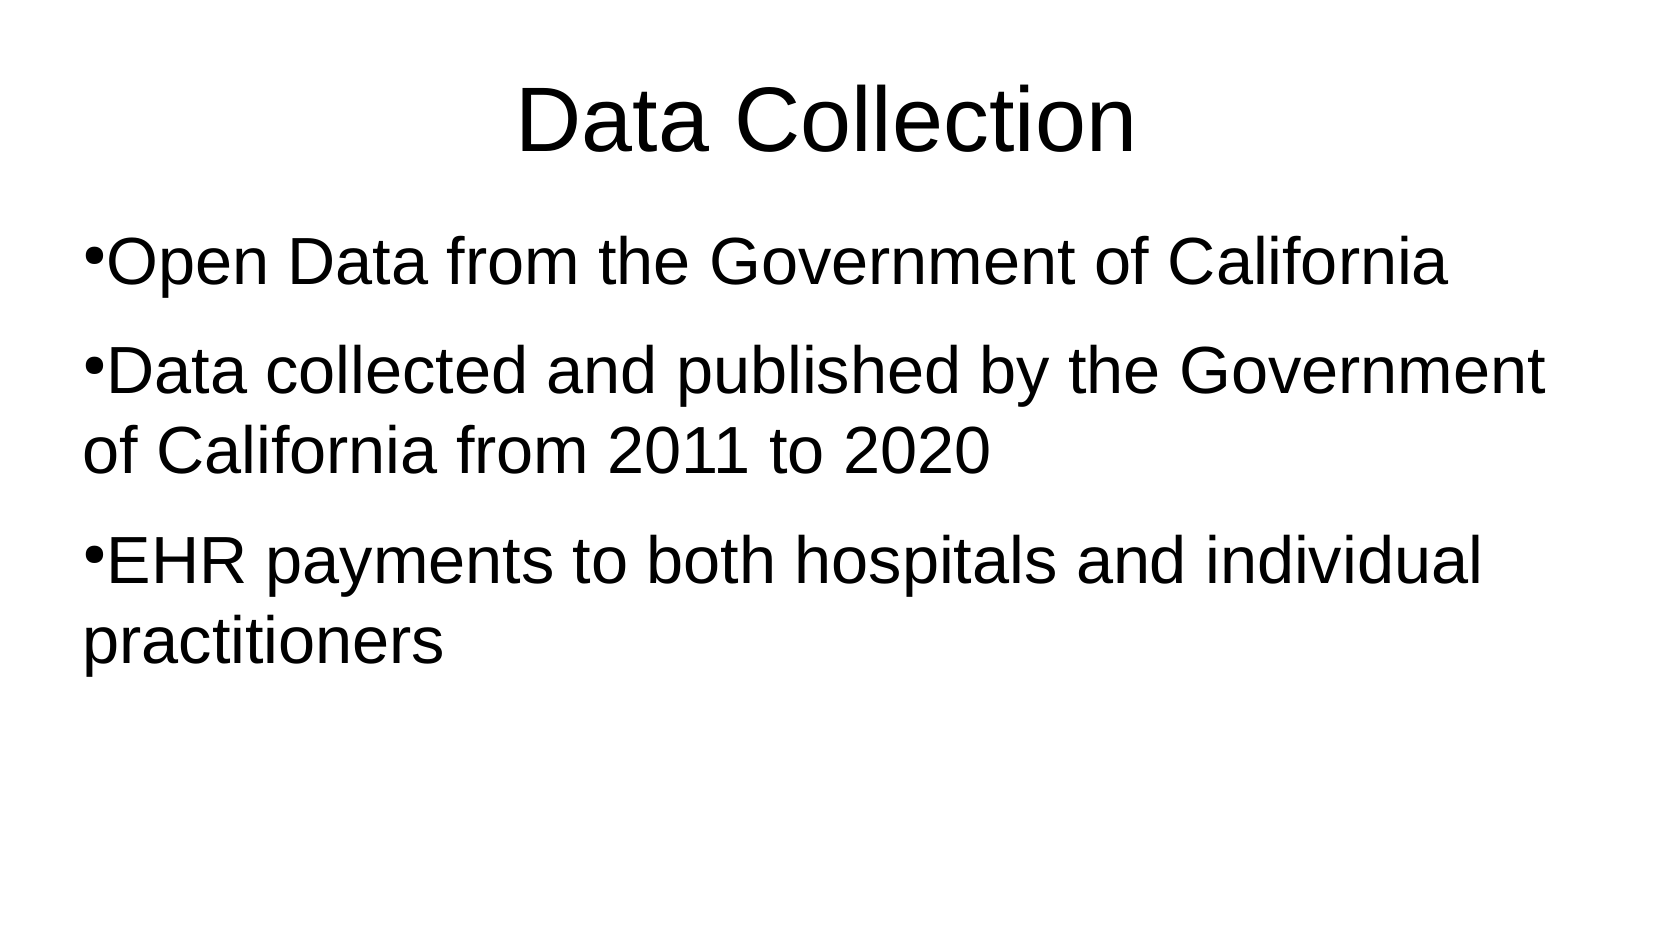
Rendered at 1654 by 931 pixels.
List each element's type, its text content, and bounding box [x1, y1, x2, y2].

title Data Collection [82, 37, 1571, 193]
list Open Data from the Government of California Data collected and published by the Government of California from 2011 to 2020 EHR payments to both hospitals and individual practitioners [82, 217, 1571, 758]
